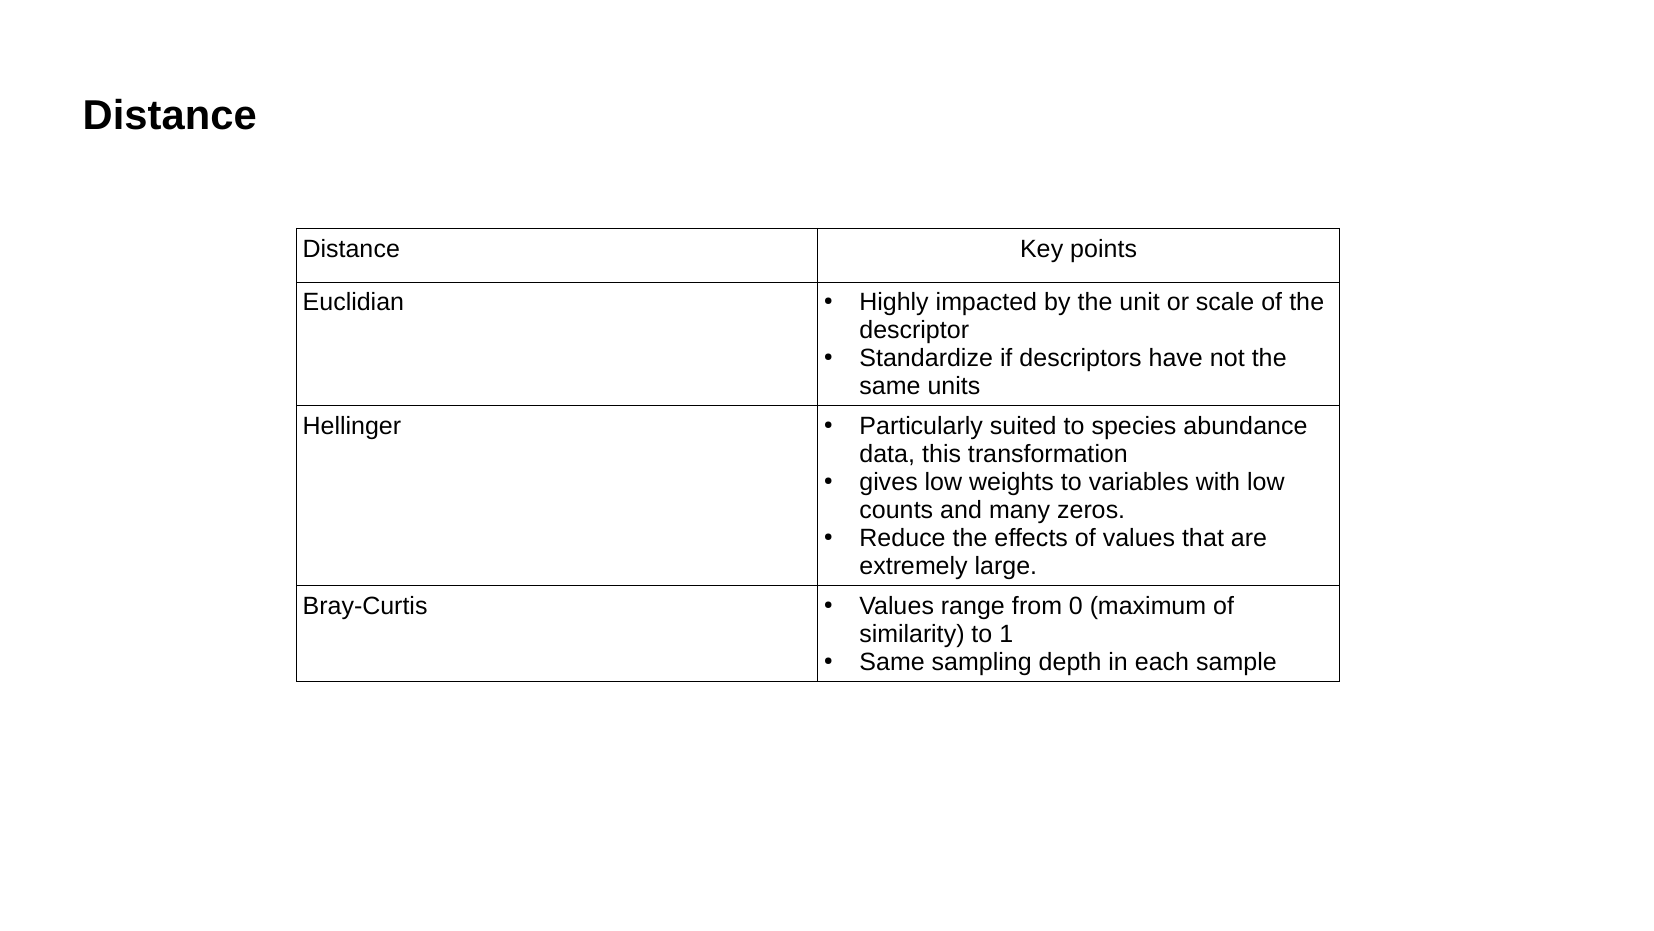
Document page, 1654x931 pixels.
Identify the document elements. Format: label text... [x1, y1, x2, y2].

table_cell Bray-Curtis [297, 586, 817, 681]
table_cell Highly impacted by the unit or scale of the descriptor Standardize if descriptors have not the same units [818, 283, 1339, 405]
table_cell Euclidian [297, 283, 817, 405]
table_cell Values range from 0 (maximum of similarity) to 1 Same sampling depth in each sample [818, 586, 1339, 681]
table_cell Particularly suited to species abundance data, this transformation gives low weights to variables with low counts and many zeros. Reduce the effects of values that are extremely large. [818, 406, 1339, 585]
table_cell Hellinger [297, 406, 817, 585]
table_header Key points [818, 229, 1339, 282]
table_header Distance [297, 229, 817, 282]
title Distance [82, 37, 1571, 193]
